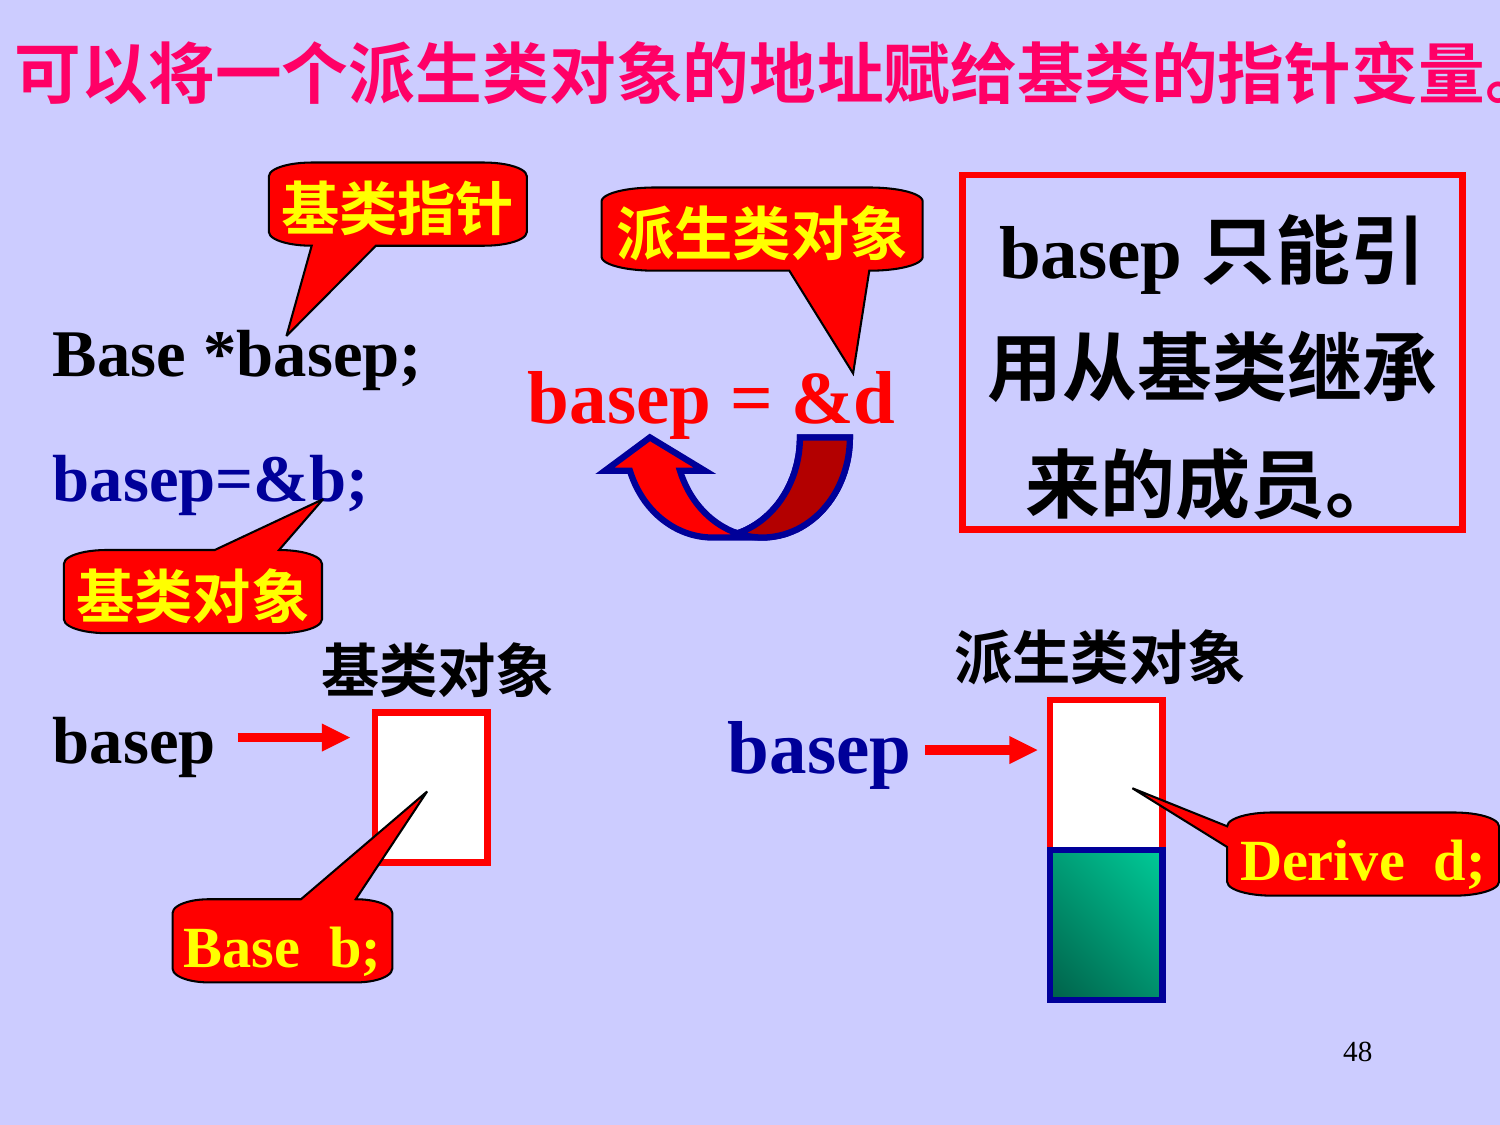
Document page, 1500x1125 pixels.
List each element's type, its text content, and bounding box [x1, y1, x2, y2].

text_box basep=&b; [322, 473, 334, 498]
text_box basep只能引用从基类继承来的成员。 [962, 174, 1463, 530]
text_box 基类对象 [312, 624, 563, 706]
text_box basep=&b; [50, 425, 501, 517]
text_box basep [49, 687, 238, 780]
text_box 基类对象 [63, 499, 324, 634]
text_box [374, 712, 488, 863]
text_box [1049, 699, 1163, 1000]
text_box 基类指针 [268, 162, 527, 336]
text_box 派生类对象 [601, 187, 923, 374]
text_box 可以将一个派生类对象的地址赋给基类的指针变量。 [0, 0, 1500, 120]
text_box basep [725, 687, 938, 791]
text_box Base *basep; [50, 299, 501, 392]
text_box <编号> [1074, 1025, 1388, 1101]
text_box basep = &d [524, 337, 925, 441]
text_box Derive d; [1132, 788, 1500, 896]
text_box 派生类对象 [950, 612, 1251, 694]
text_box [604, 437, 850, 538]
text_box Base b; [172, 791, 428, 983]
